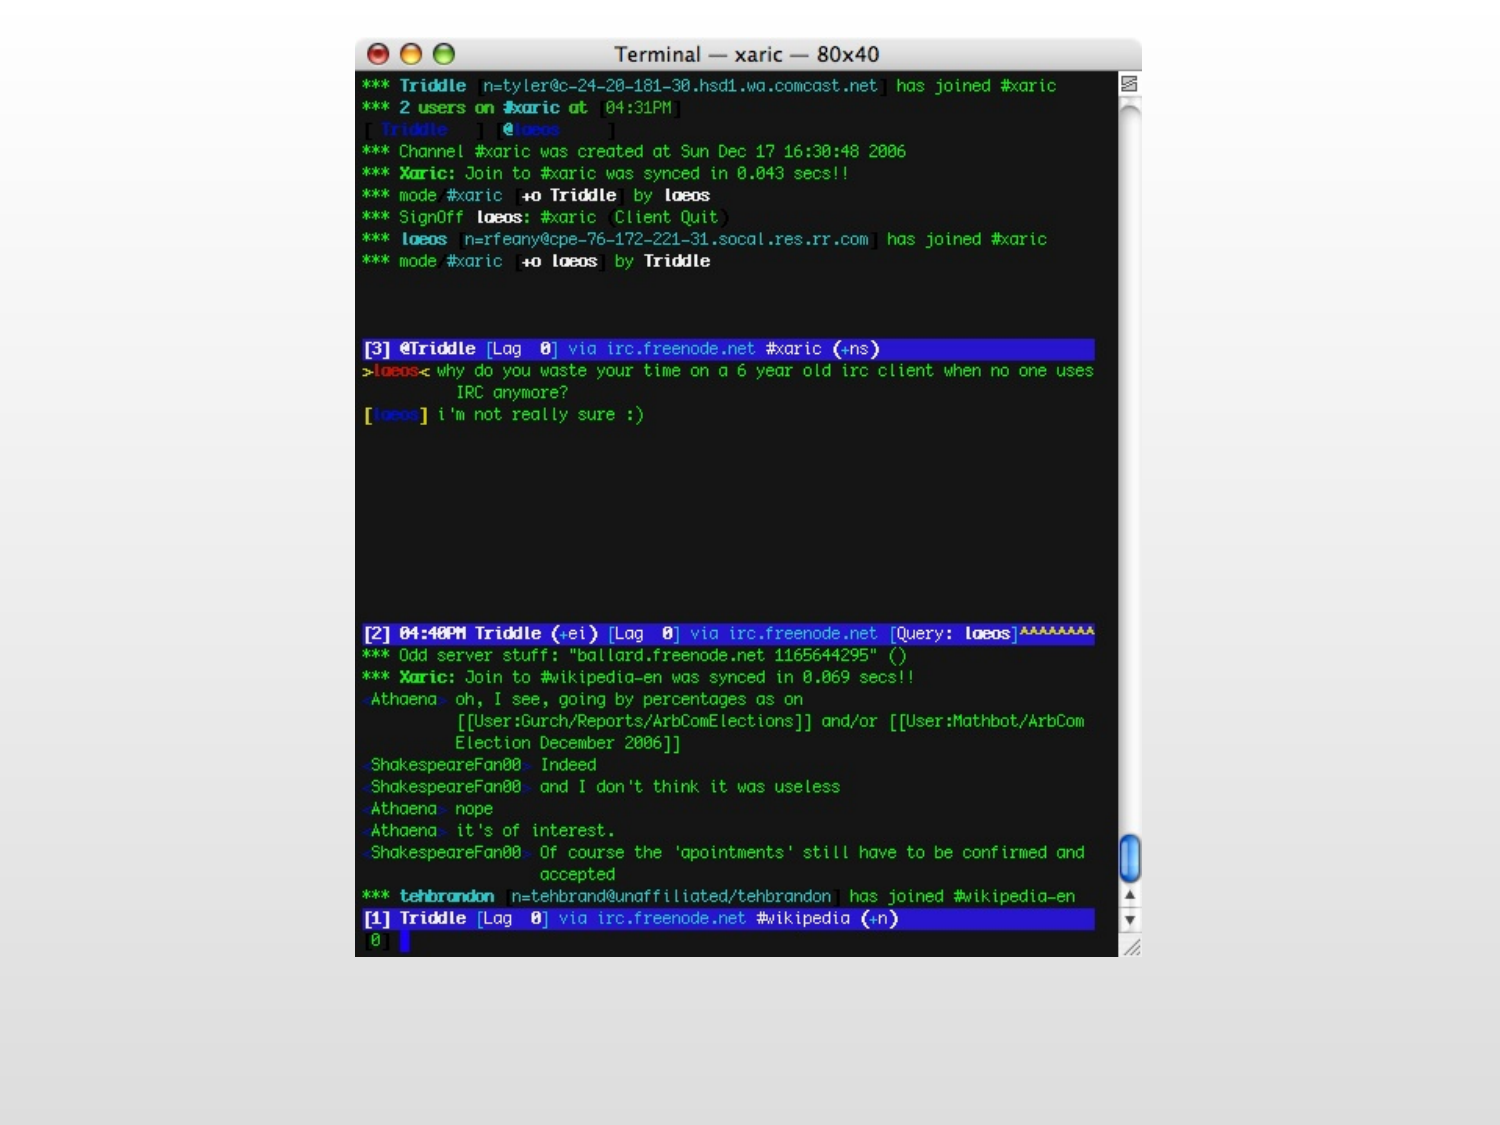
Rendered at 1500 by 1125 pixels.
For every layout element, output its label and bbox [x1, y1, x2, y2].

picture [355, 37, 1142, 957]
